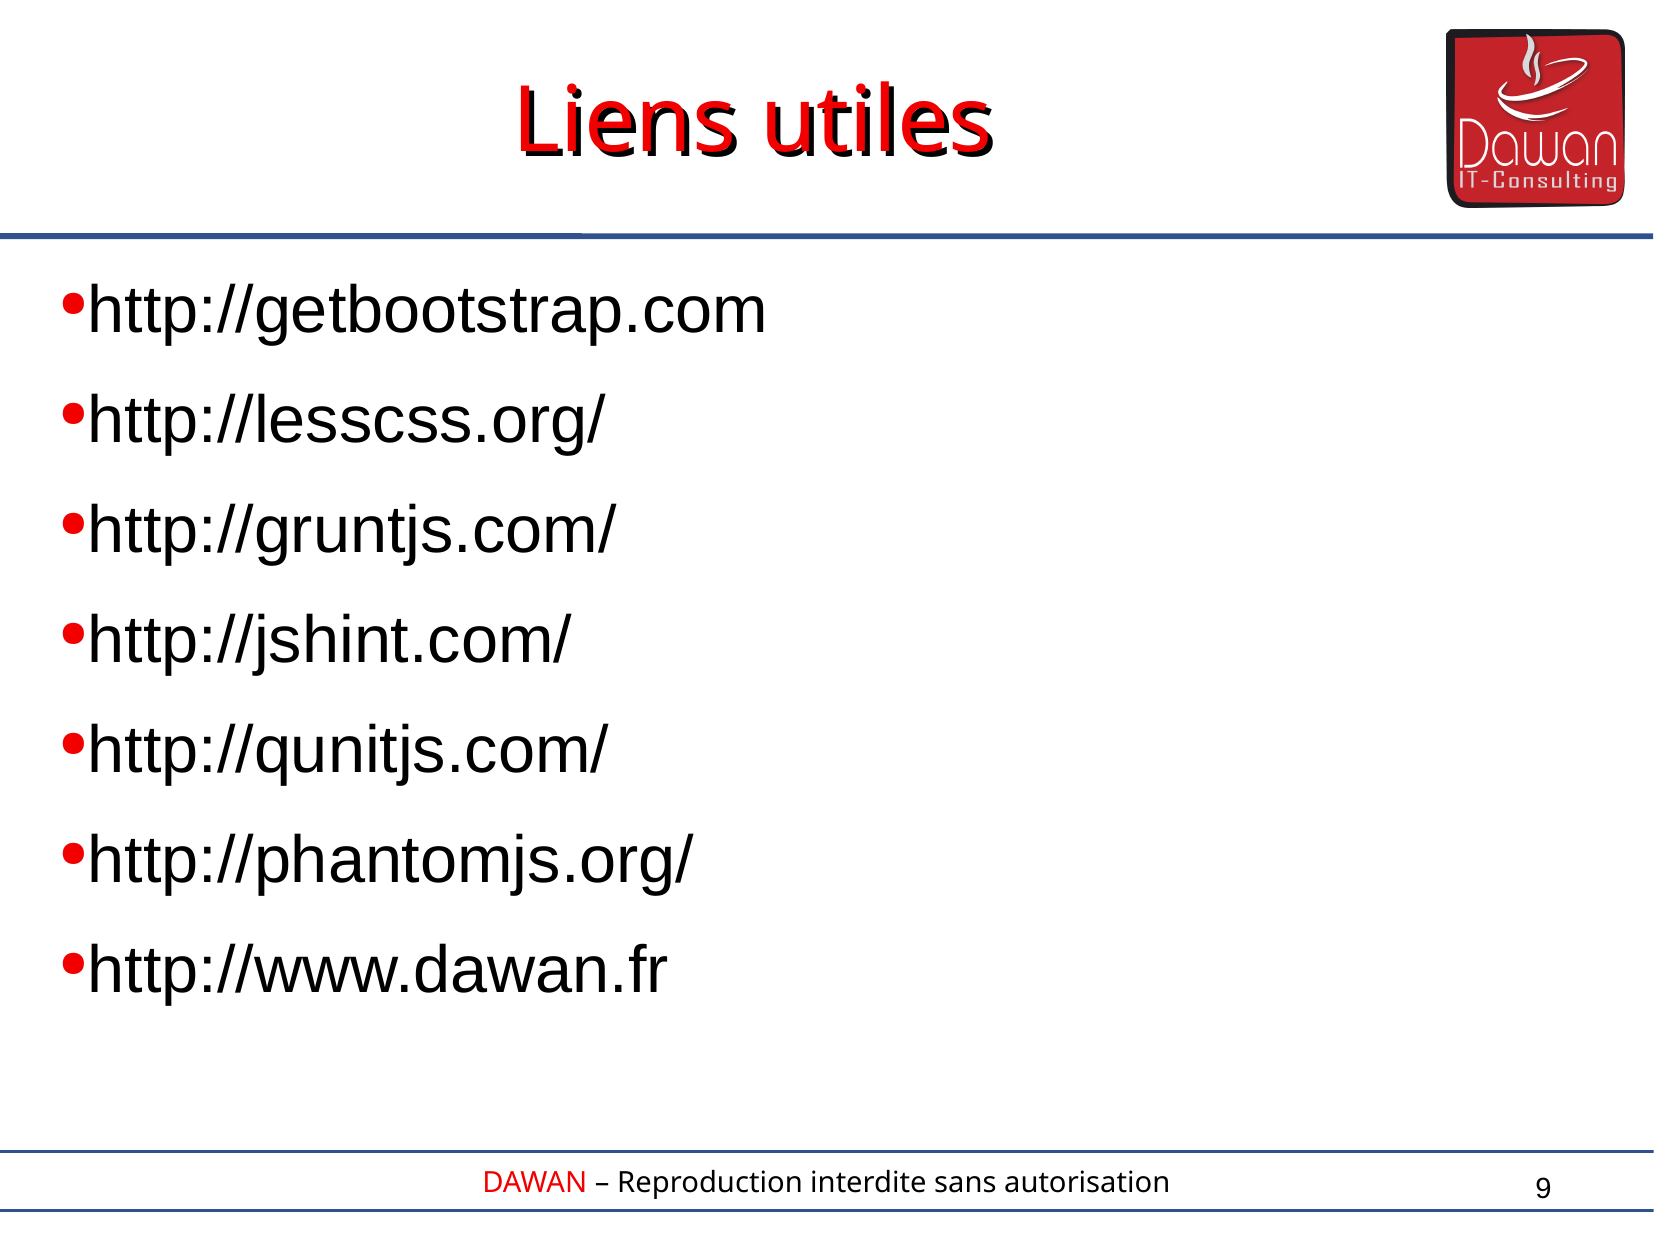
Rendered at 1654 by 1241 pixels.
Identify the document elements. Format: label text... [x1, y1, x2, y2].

list http://getbootstrap.com http://lesscss.org/ http://gruntjs.com/ http://jshint.com/ http://qunitjs.com/ http://phantomjs.org/ http://www.dawan.fr [59, 265, 1595, 1094]
text_box [1535, 1169, 1595, 1234]
title Liens utiles [59, 24, 1447, 206]
